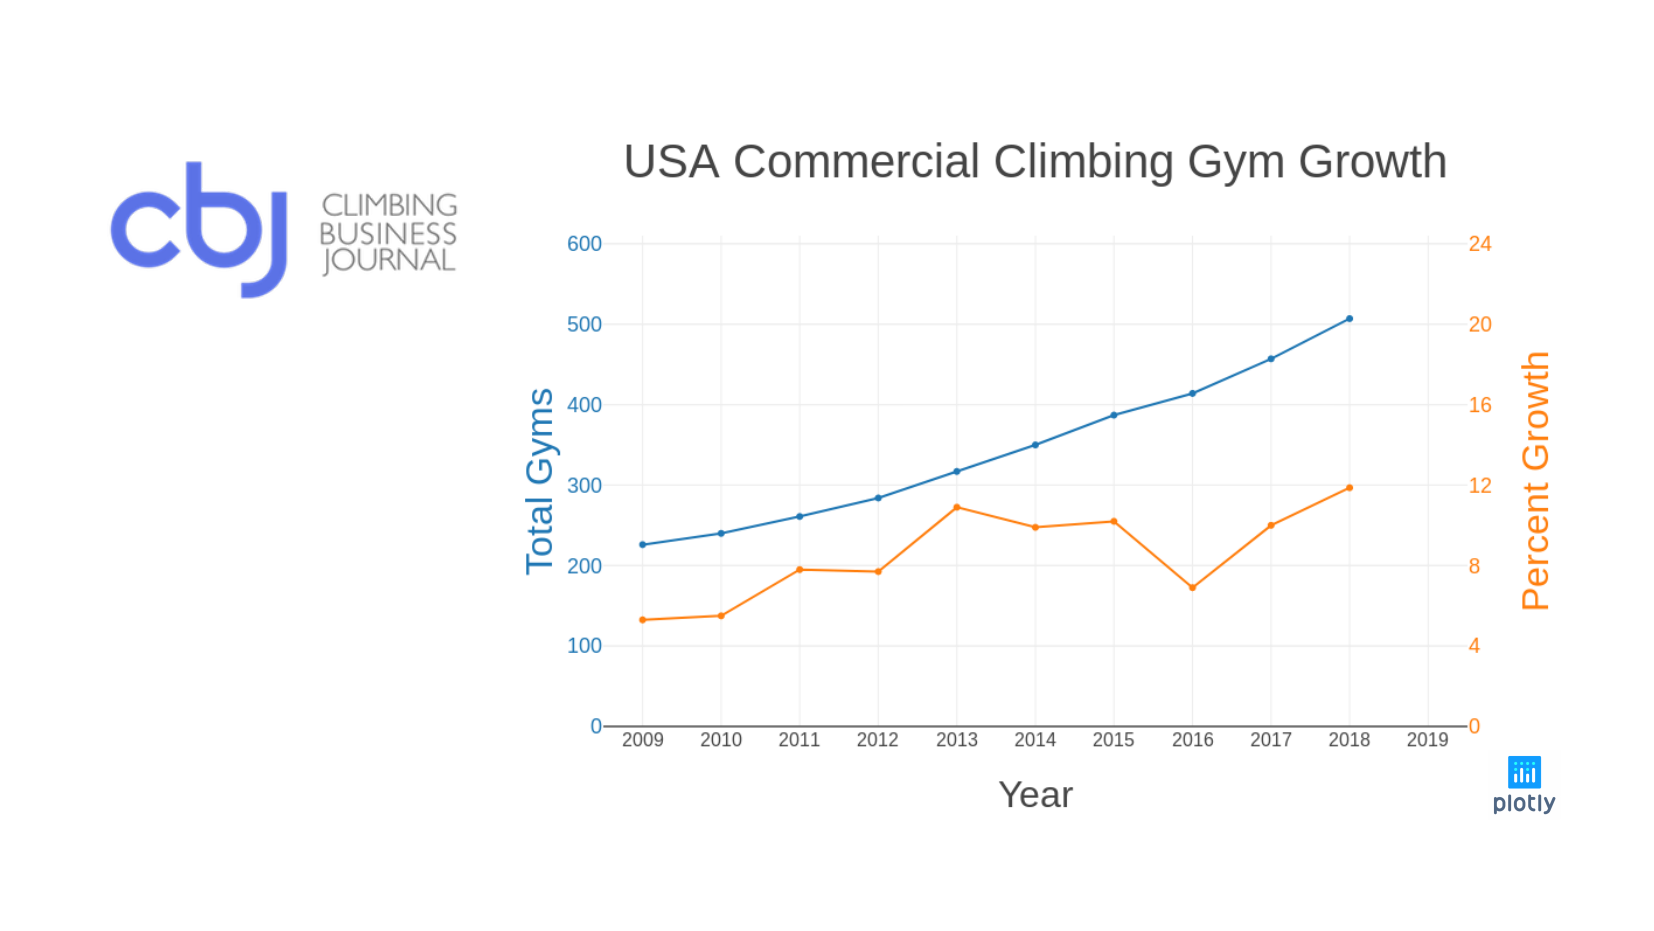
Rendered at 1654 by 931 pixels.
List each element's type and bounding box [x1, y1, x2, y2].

picture [105, 160, 466, 301]
picture [510, 119, 1561, 820]
